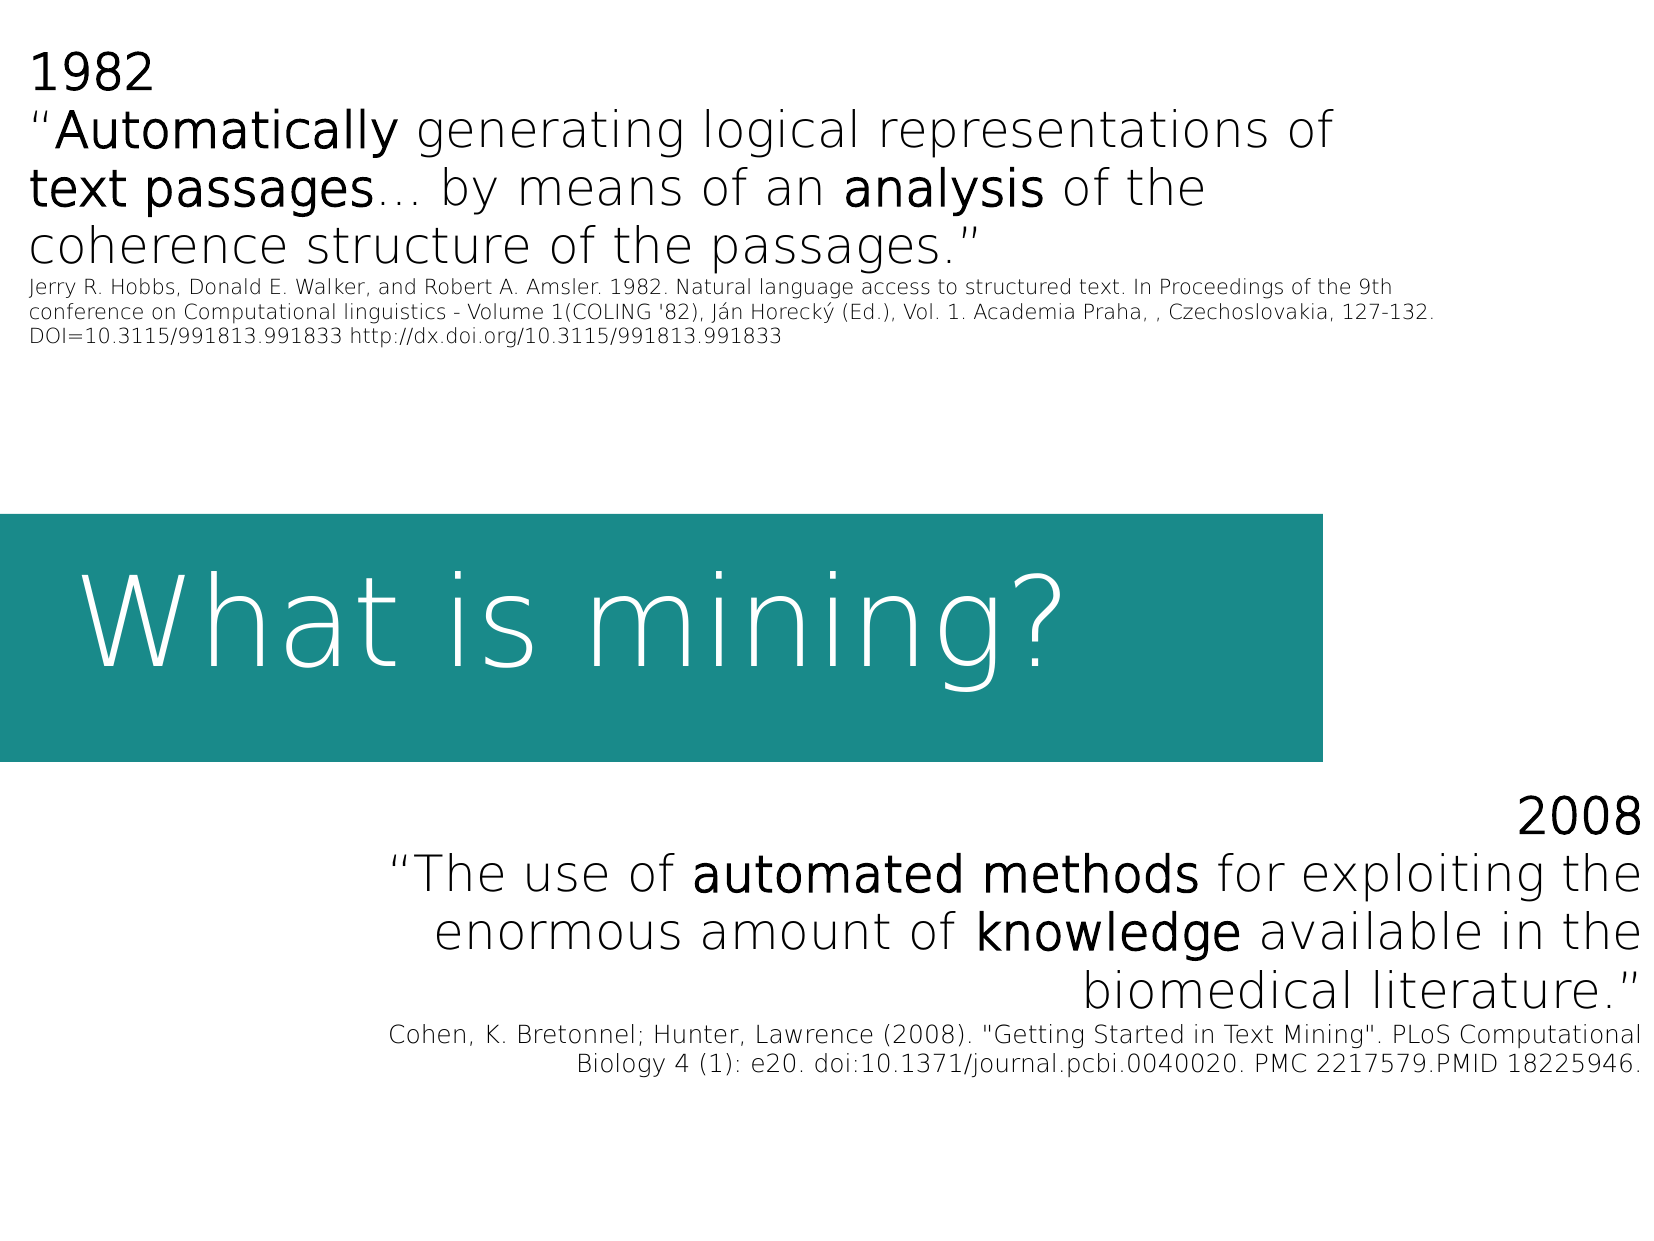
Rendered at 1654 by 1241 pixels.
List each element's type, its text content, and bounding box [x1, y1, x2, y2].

text_box [0, 513, 1323, 762]
text_box 1982 “Automatically generating logical representations of text passages... by means of an analysis of the coherence structure of the passages.” Jerry R. Hobbs, Donald E. Walker, and Robert A. Amsler. 1982. Natural language access to structured text. In Proceedings of the 9th conference on Computational linguistics - Volume 1(COLING '82), Ján Horecký (Ed.), Vol. 1. Academia Praha, , Czechoslovakia, 127-132. DOI=10.3115/991813.991833 http://dx.doi.org/10.3115/991813.991833 [13, 35, 1477, 479]
text_box What is mining? [59, 543, 1205, 824]
text_box 2008 “The use of automated methods for exploiting the enormous amount of knowledge available in the biomedical literature.” Cohen, K. Bretonnel; Hunter, Lawrence (2008). "Getting Started in Text Mining". PLoS Computational Biology 4 (1): e20. doi:10.1371/journal.pcbi.0040020. PMC 2217579.PMID 18225946. [354, 779, 1654, 1142]
